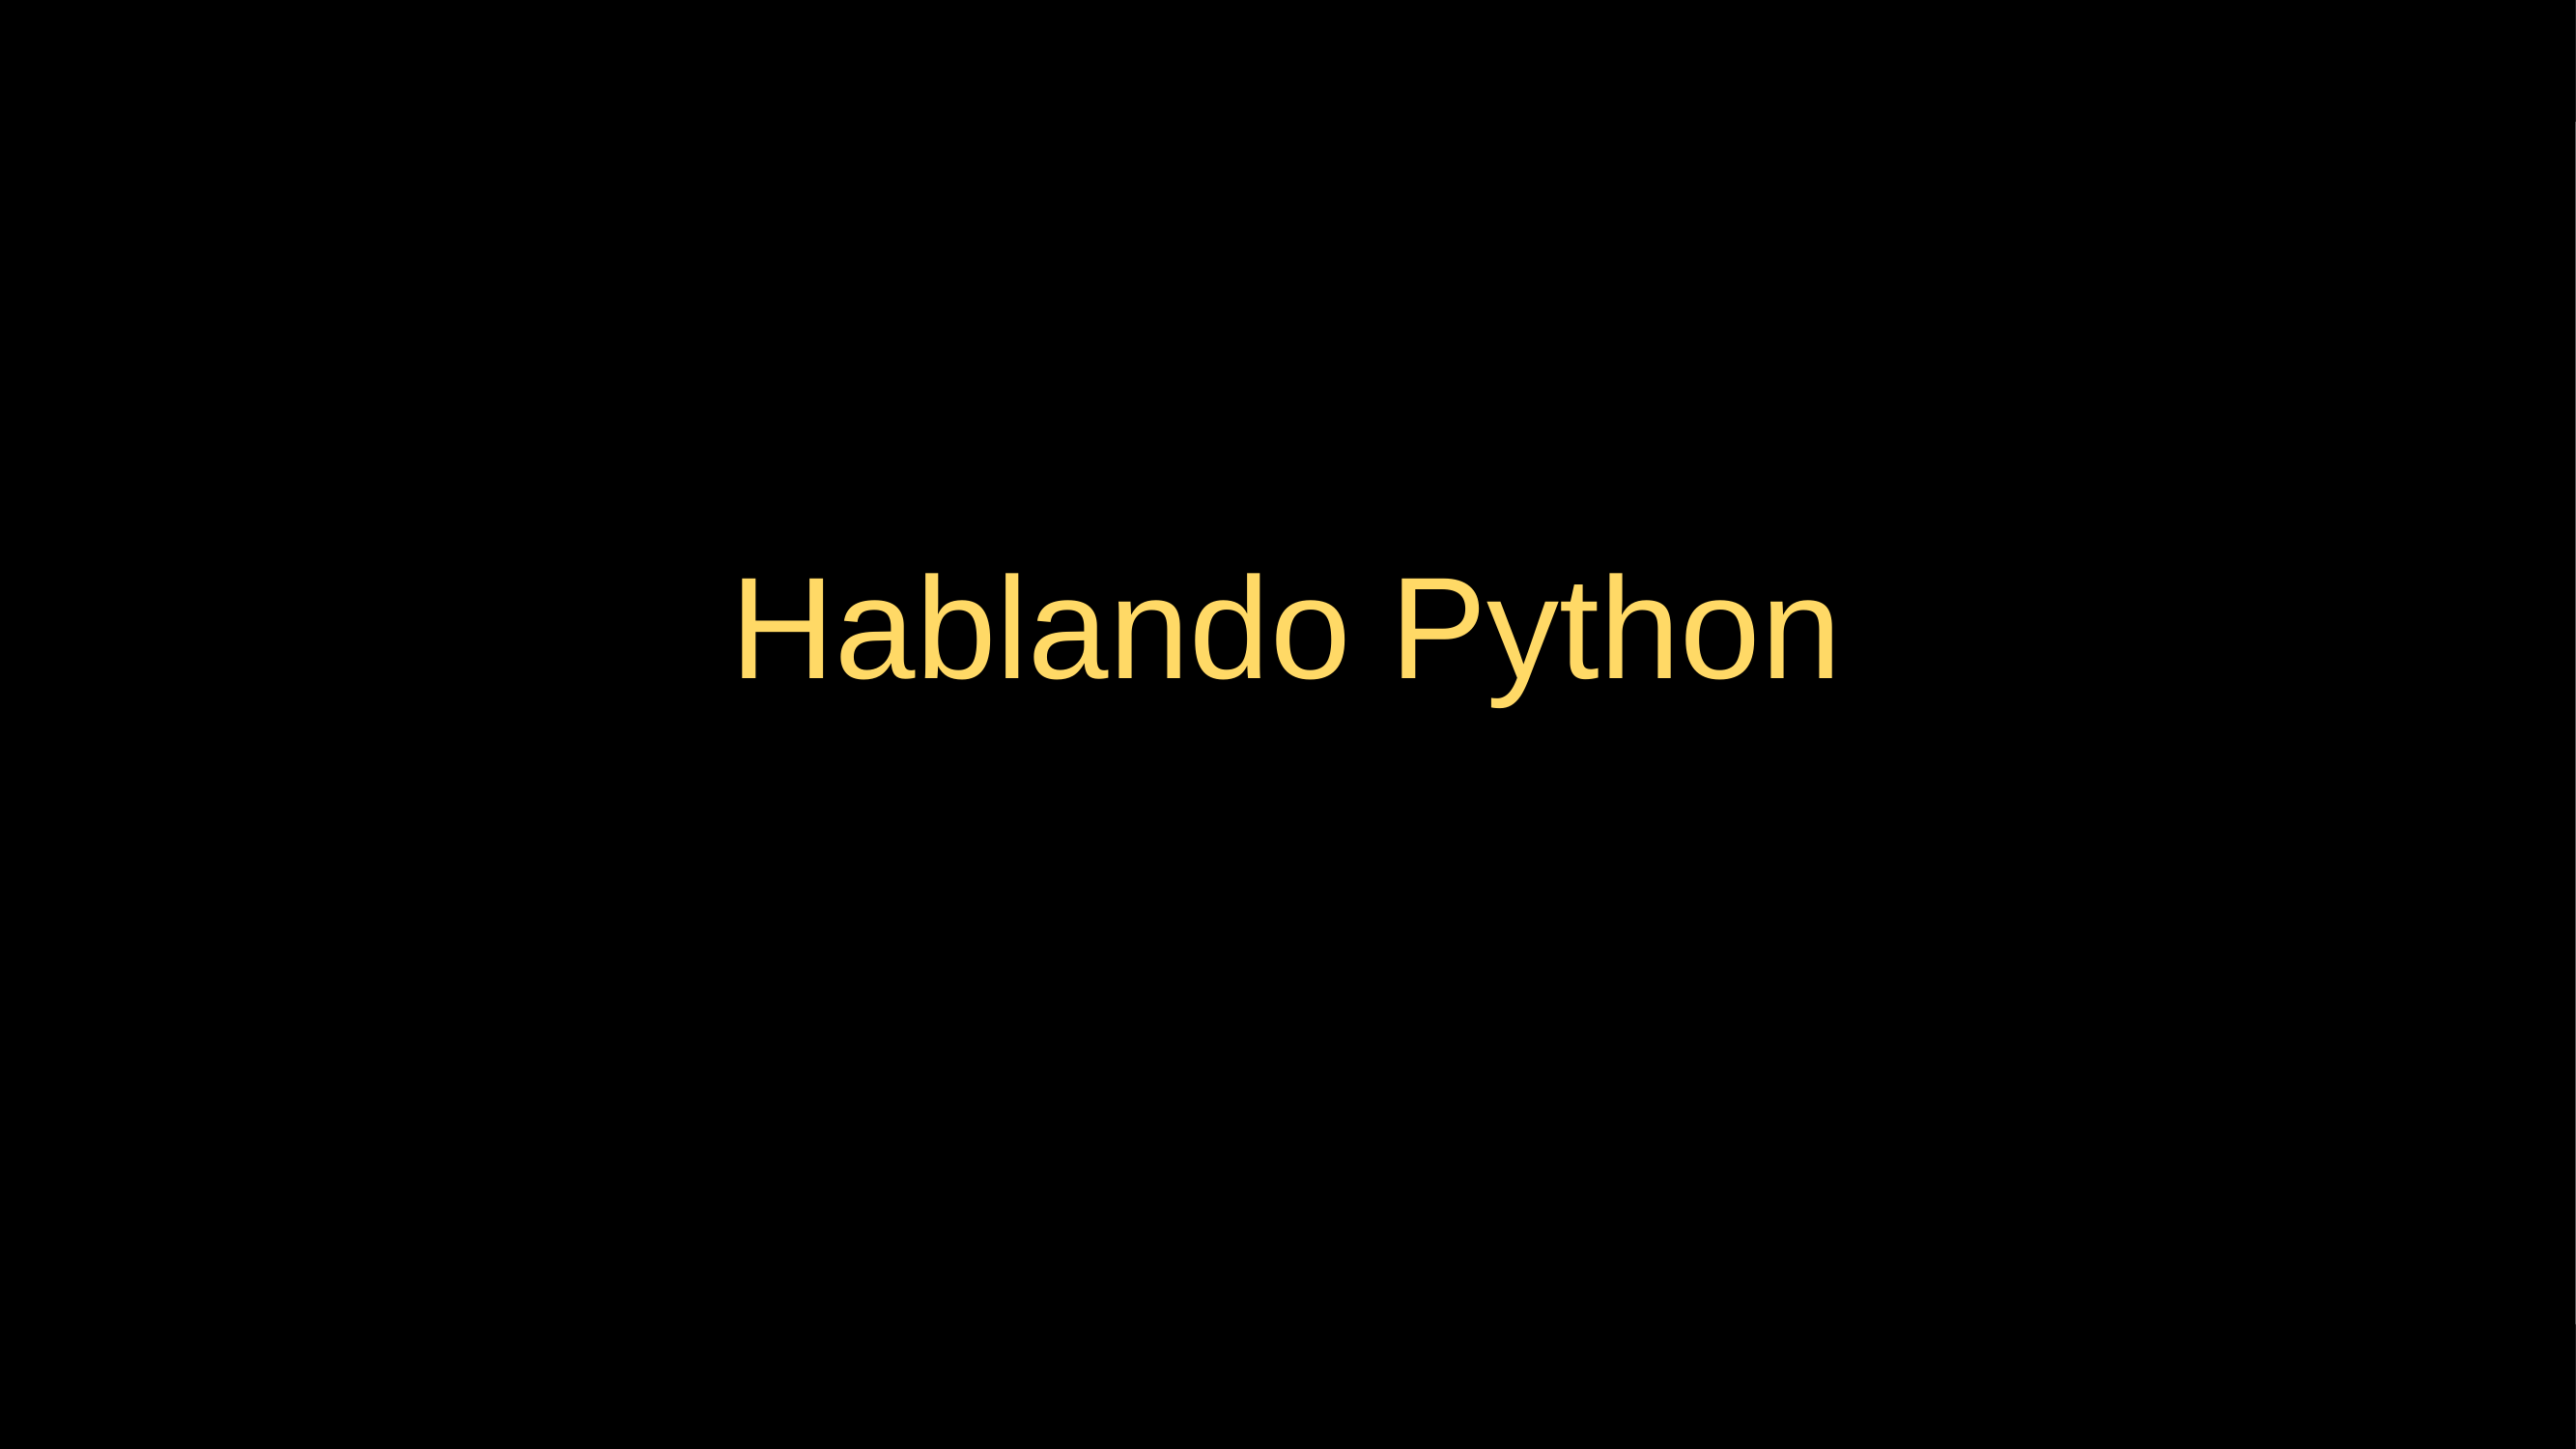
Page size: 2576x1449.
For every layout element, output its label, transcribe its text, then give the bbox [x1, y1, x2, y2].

title Hablando Python [183, 422, 2391, 819]
